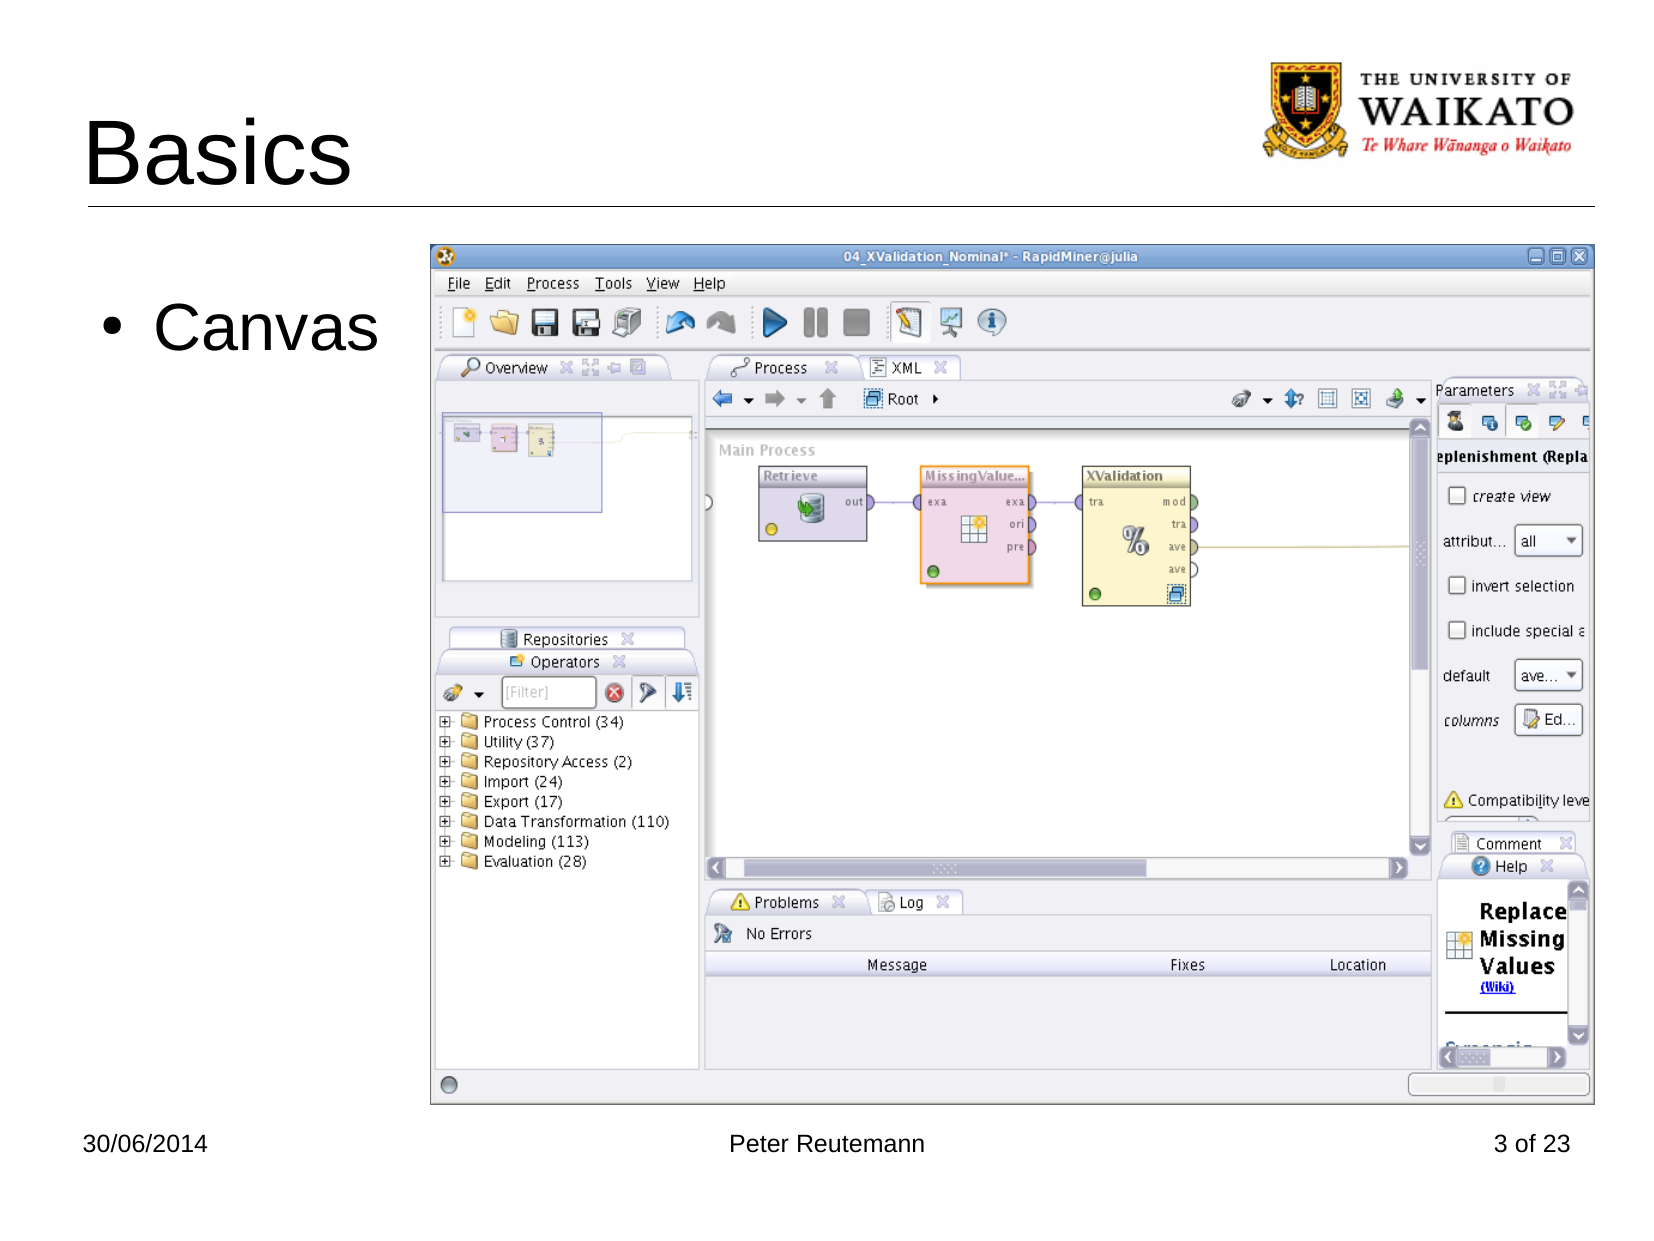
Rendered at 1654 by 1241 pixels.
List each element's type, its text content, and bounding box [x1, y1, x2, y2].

title Basics [82, 49, 1571, 257]
picture [430, 244, 1595, 1105]
picture [1228, 24, 1619, 201]
list Canvas [82, 290, 430, 1010]
